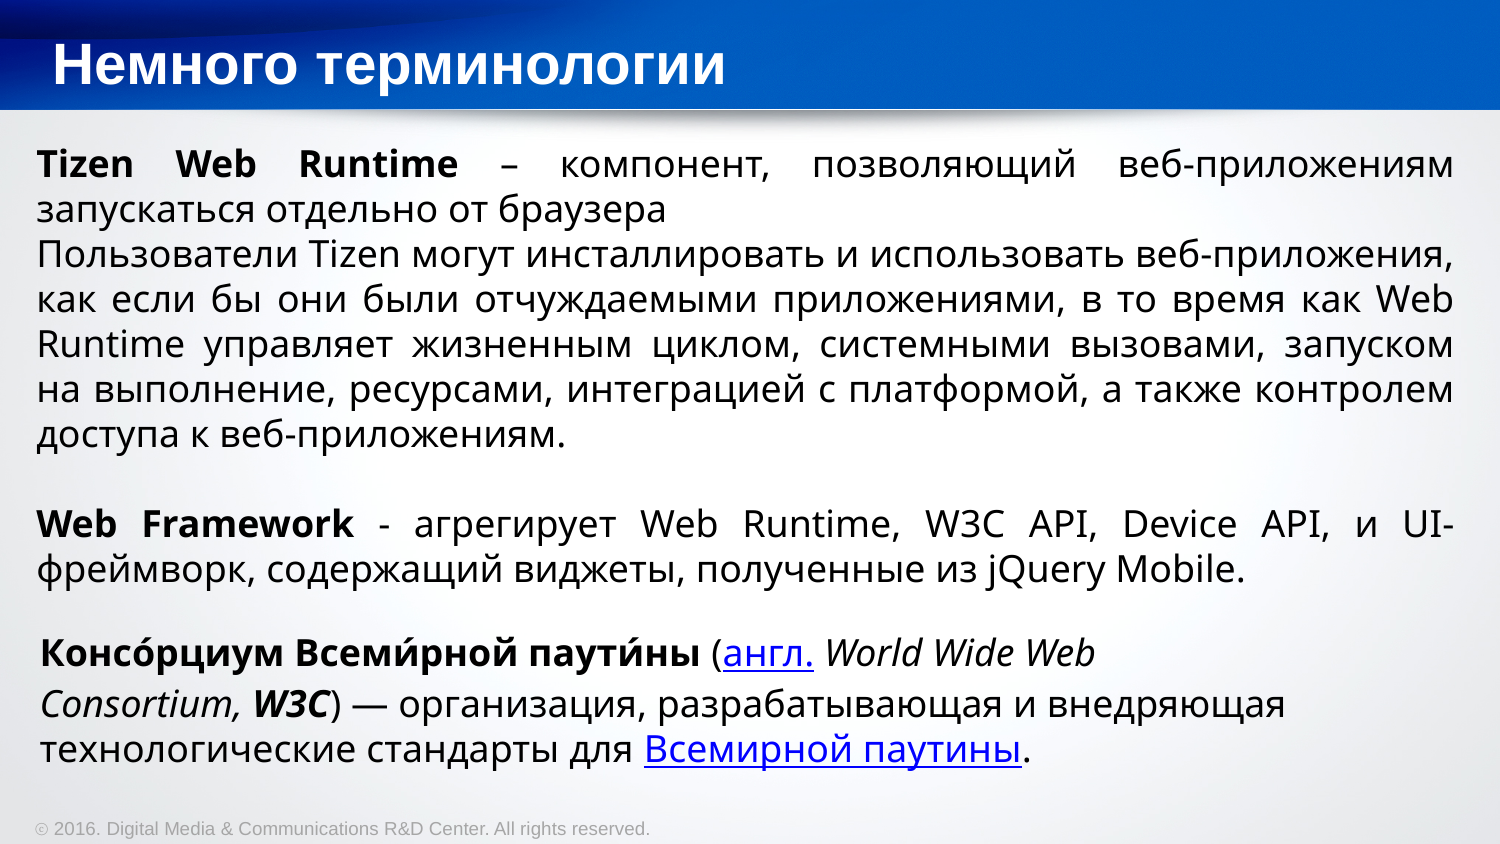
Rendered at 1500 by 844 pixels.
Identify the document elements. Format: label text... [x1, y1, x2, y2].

text_box Консо́рциум Всеми́рной паути́ны (англ. World Wide Web Consortium, W3C) — организация, разрабатывающая и внедряющая технологические стандарты для Всемирной паутины. [24, 621, 1368, 784]
title Немного терминологии [37, 28, 1471, 95]
text_box Tizen Web Runtime – компонент, позволяющий веб-приложениям запускаться отдельно от браузера Пользователи Tizen могут инсталлировать и использовать веб-приложения, как если бы они были отчуждаемыми приложениями, в то время как Web Runtime управляет жизненным циклом, системными вызовами, запуском на выполнение, ресурсами, интеграцией с платформой, а также контролем доступа к веб-приложениям. Web Framework - агрегирует Web Runtime, W3C API, Device API, и UI-фреймворк, содержащий виджеты, полученные из jQuery Mobile. [24, 134, 1467, 596]
picture [0, 0, 1500, 844]
